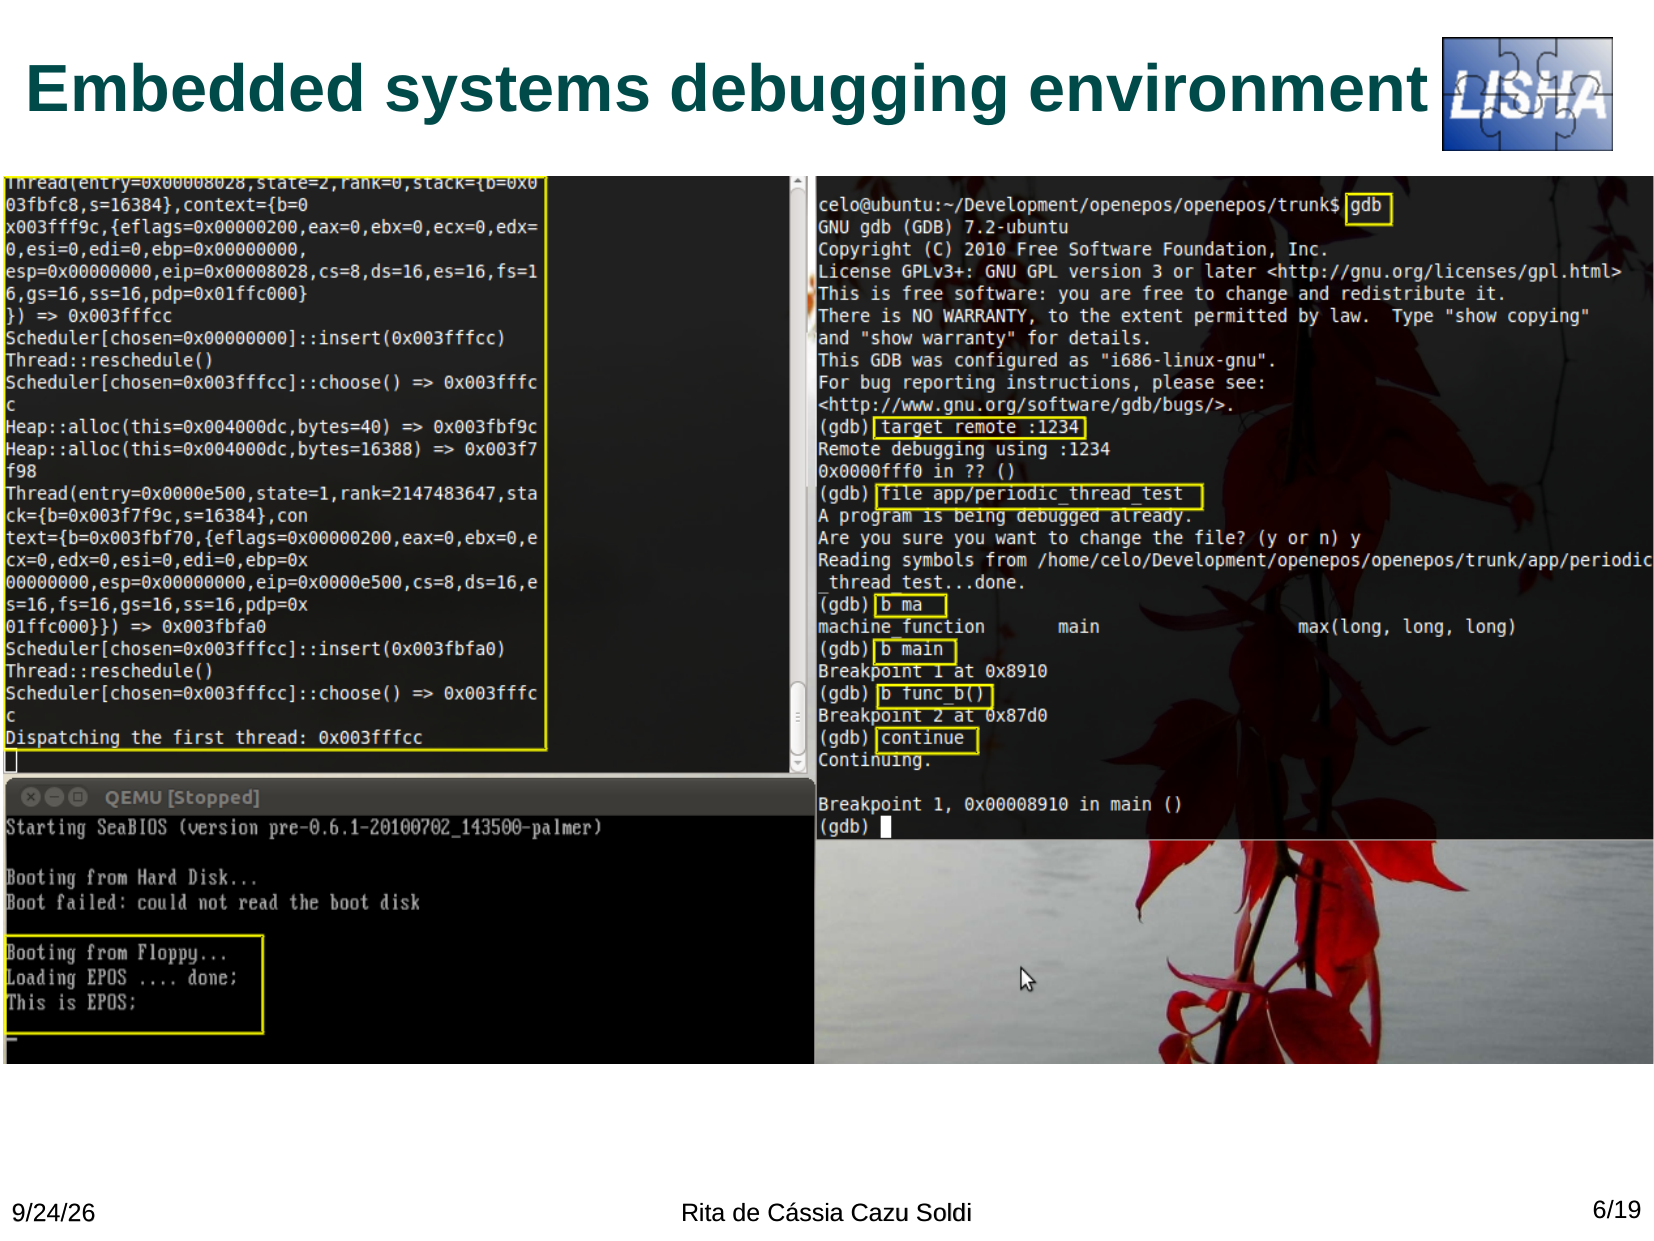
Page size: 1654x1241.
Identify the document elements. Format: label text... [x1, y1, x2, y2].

picture [3, 176, 1654, 1064]
picture [1442, 37, 1613, 151]
title Embedded systems debugging environment [25, 37, 1436, 151]
